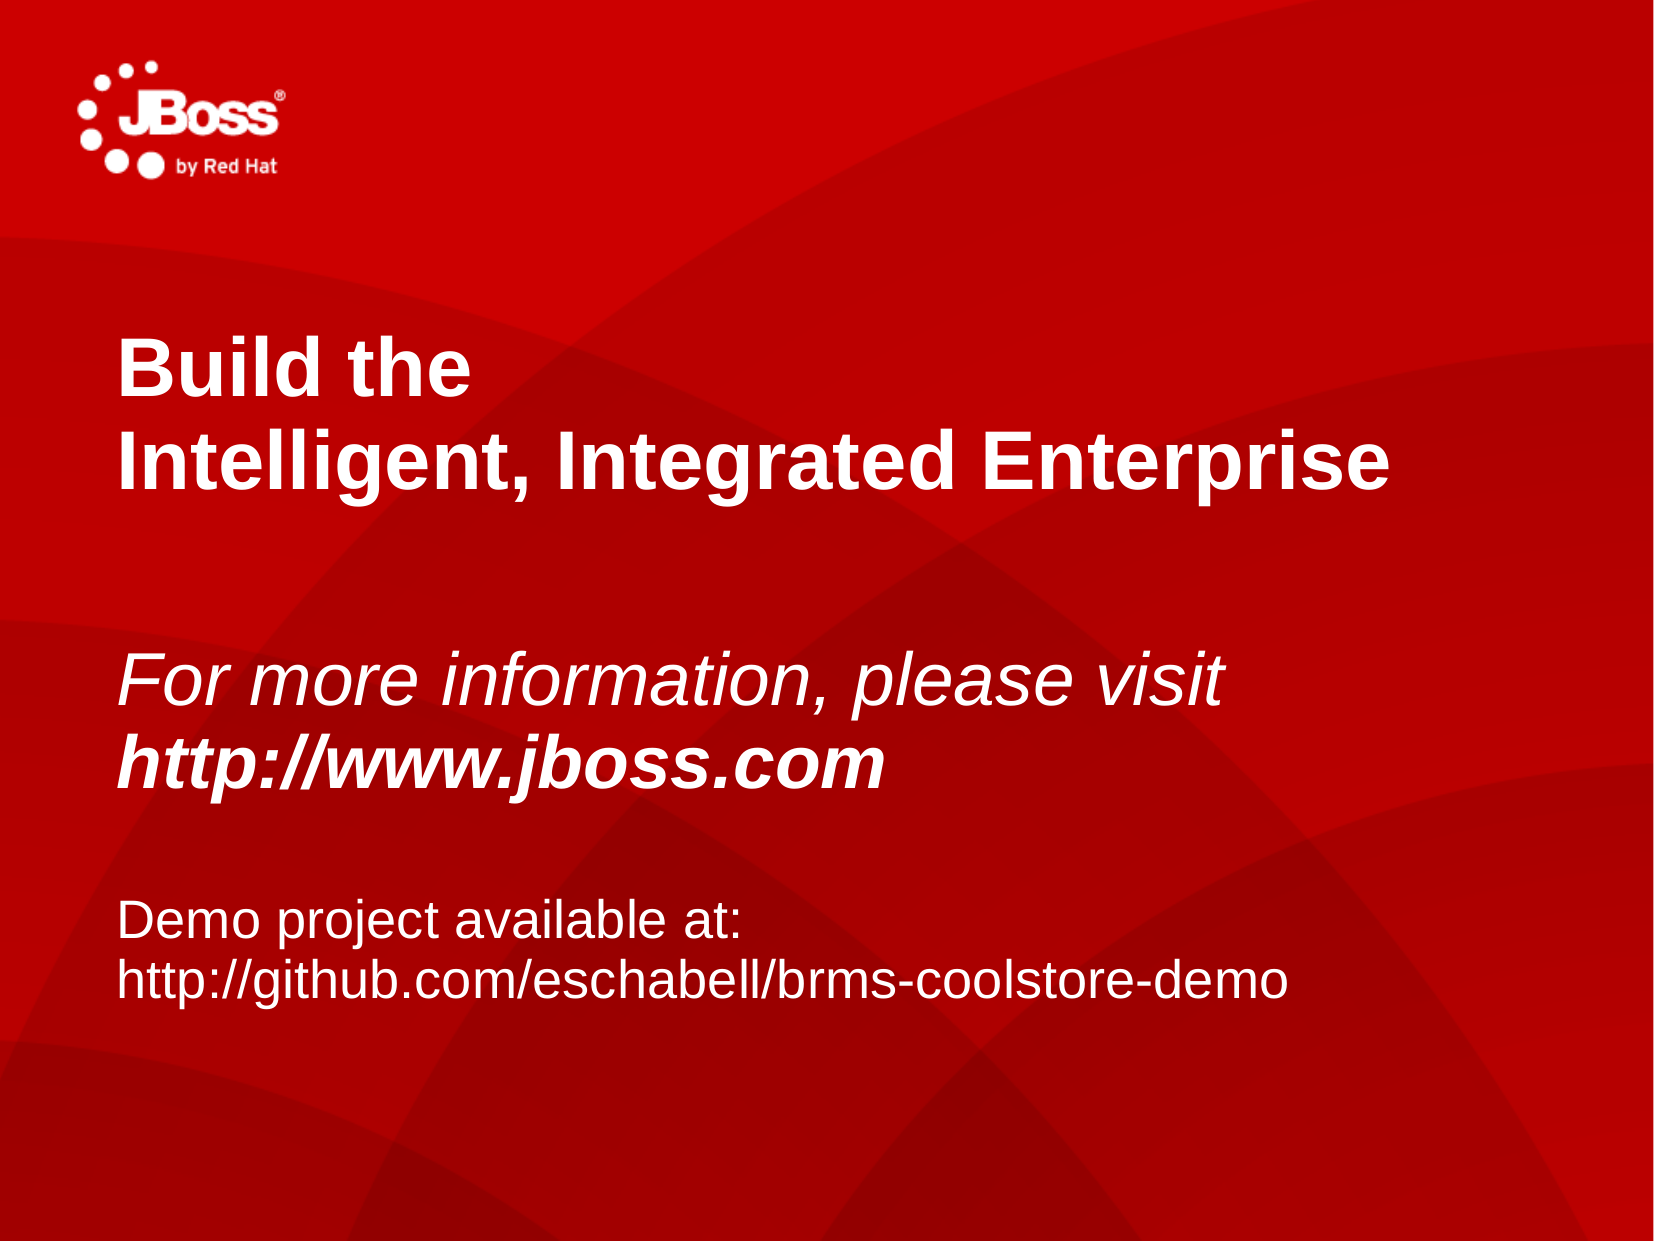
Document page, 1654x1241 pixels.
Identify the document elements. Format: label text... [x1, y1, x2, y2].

picture [0, 0, 1654, 1241]
text_box Build the Intelligent, Integrated Enterprise For more information, please visit http://www.jboss.com Demo project available at: http://github.com/eschabell/brms-coolstore-demo [101, 220, 1552, 1020]
